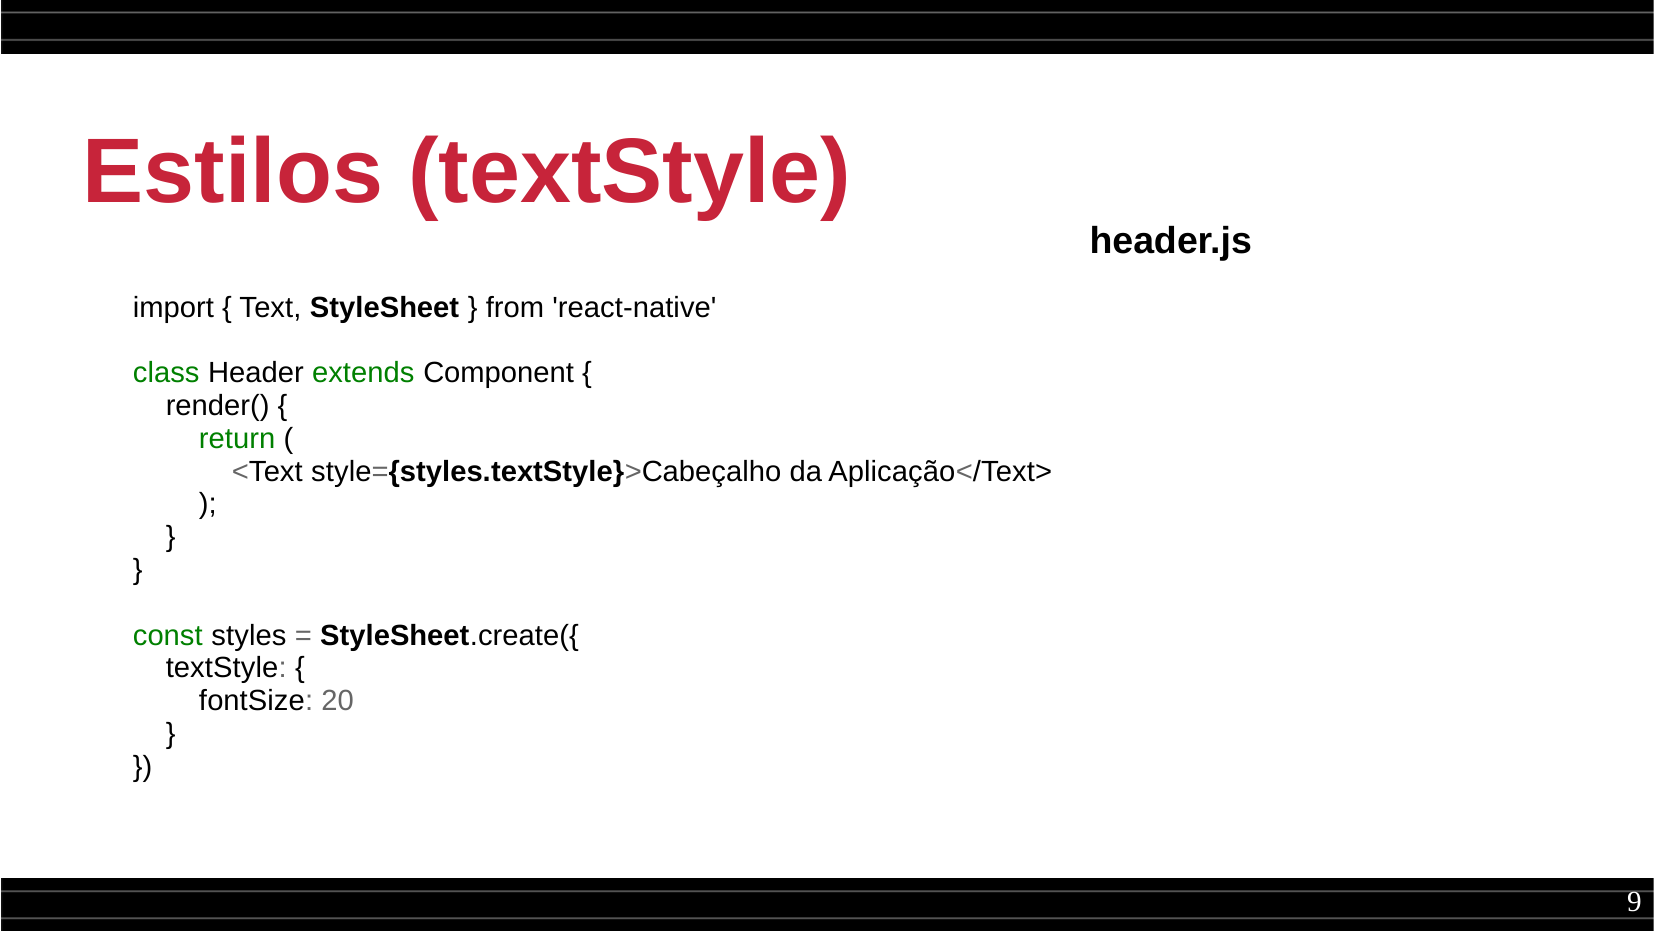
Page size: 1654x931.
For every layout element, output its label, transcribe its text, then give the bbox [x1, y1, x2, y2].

picture [1, 878, 1654, 931]
picture [1, 0, 1654, 54]
text_box import { Text, StyleSheet } from 'react-native' class Header extends Component { render() { return ( <Text style={styles.textStyle}>Cabeçalho da Aplicação</Text> ); } } const styles = StyleSheet.create({ textStyle: { fontSize: 20 } }) [118, 283, 1312, 790]
title Estilos (textStyle) [82, 92, 1571, 249]
text_box header.js [1074, 212, 1267, 270]
